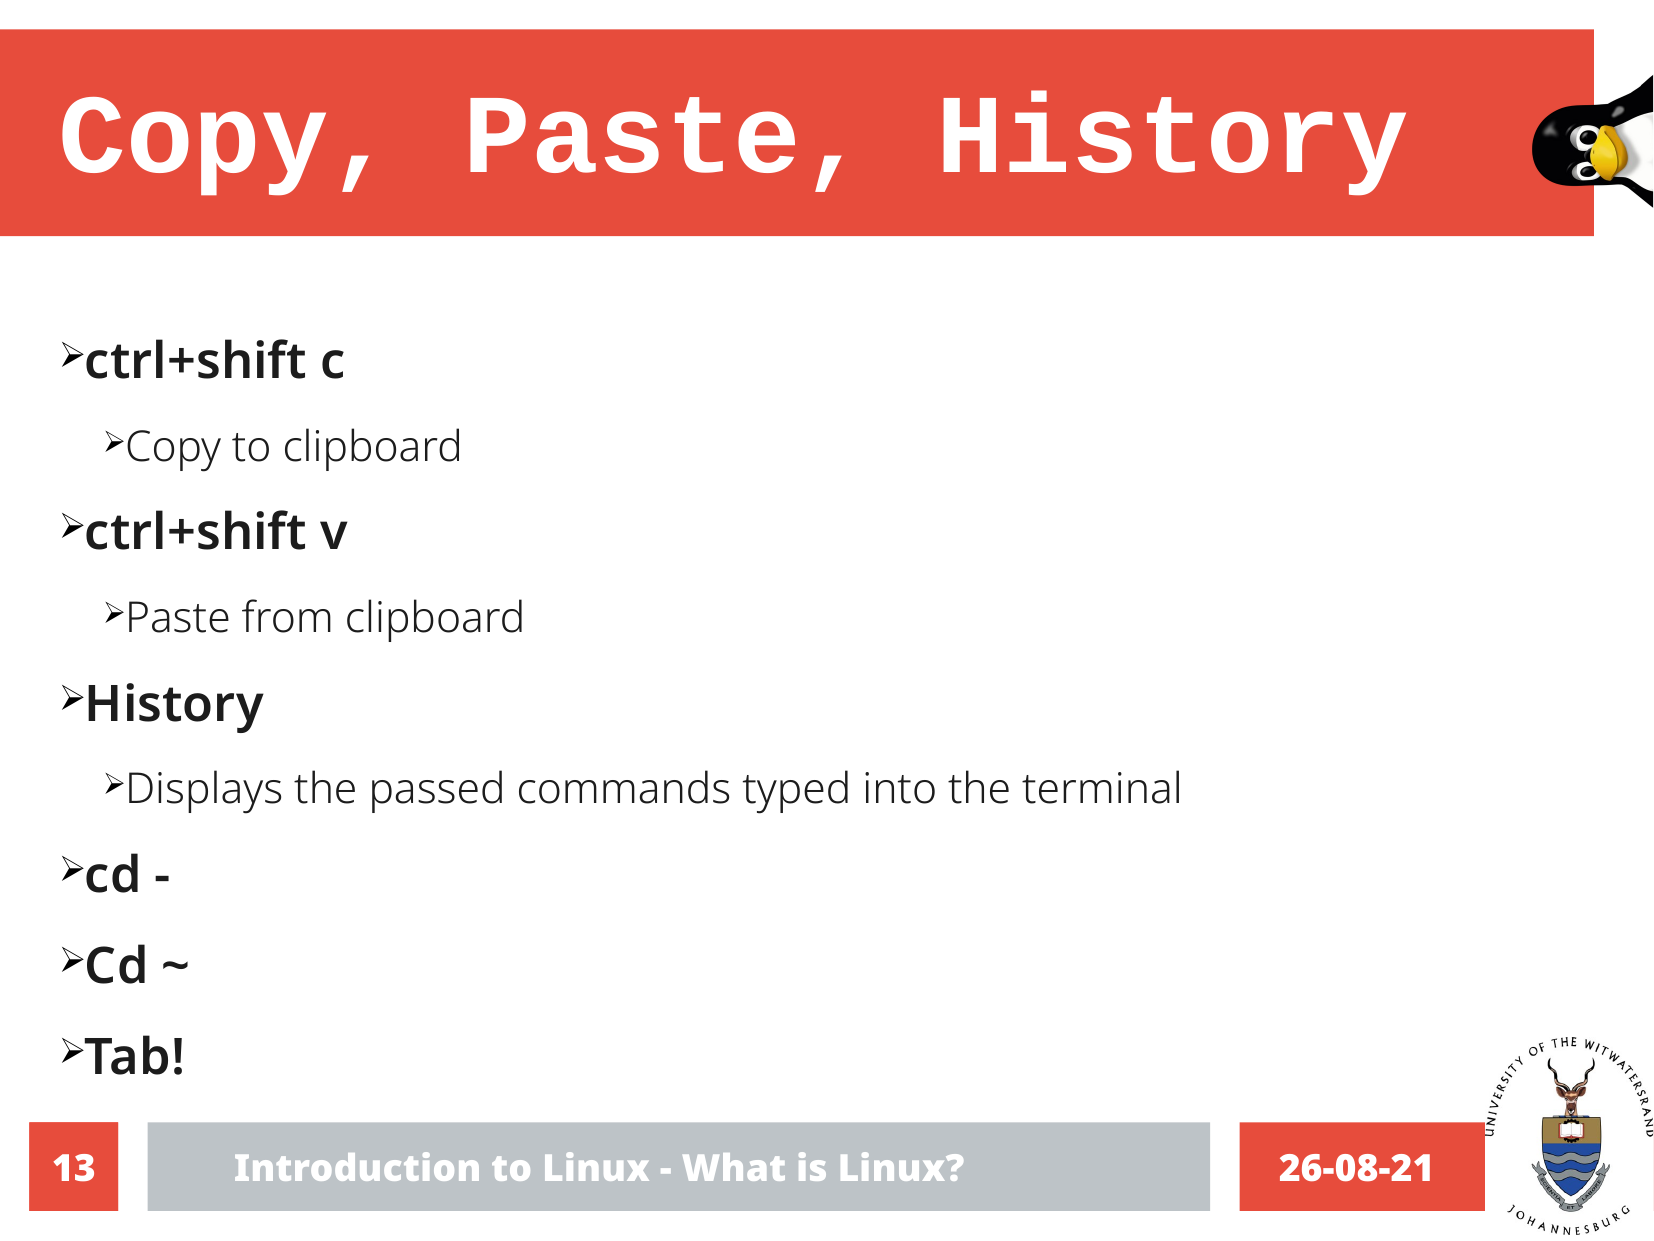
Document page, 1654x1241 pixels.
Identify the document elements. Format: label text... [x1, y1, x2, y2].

picture [1485, 1037, 1654, 1235]
picture [1515, 24, 1654, 276]
list ctrl+shift c Copy to clipboard ctrl+shift v Paste from clipboard History Displays the passed commands typed into the terminal cd - Cd ~ Tab! [58, 324, 1565, 1093]
title Copy, Paste, History [58, 59, 1594, 207]
